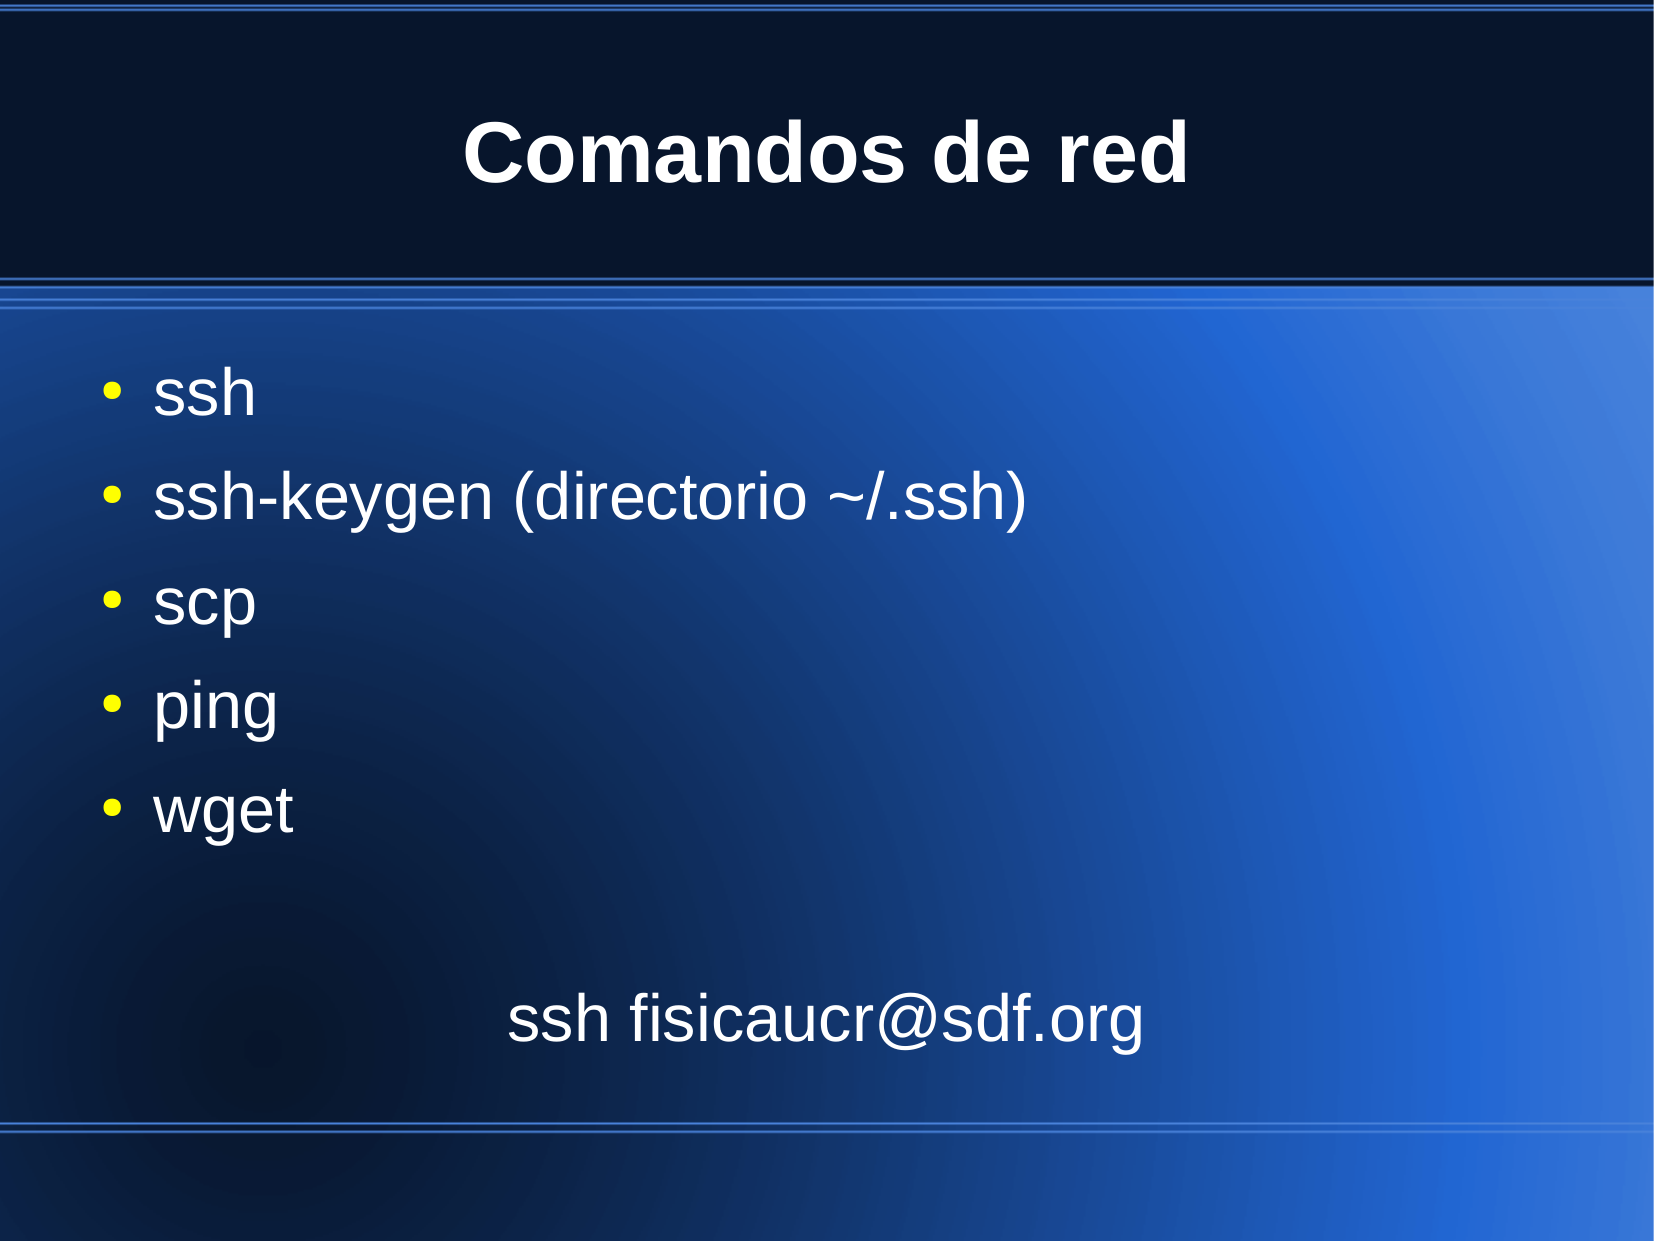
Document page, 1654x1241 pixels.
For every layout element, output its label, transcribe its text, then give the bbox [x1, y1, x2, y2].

picture [0, 0, 1654, 1241]
title Comandos de red [82, 49, 1571, 257]
list ssh ssh-keygen (directorio ~/.ssh) scp ping wget ssh fisicaucr@sdf.org [82, 355, 1571, 1075]
